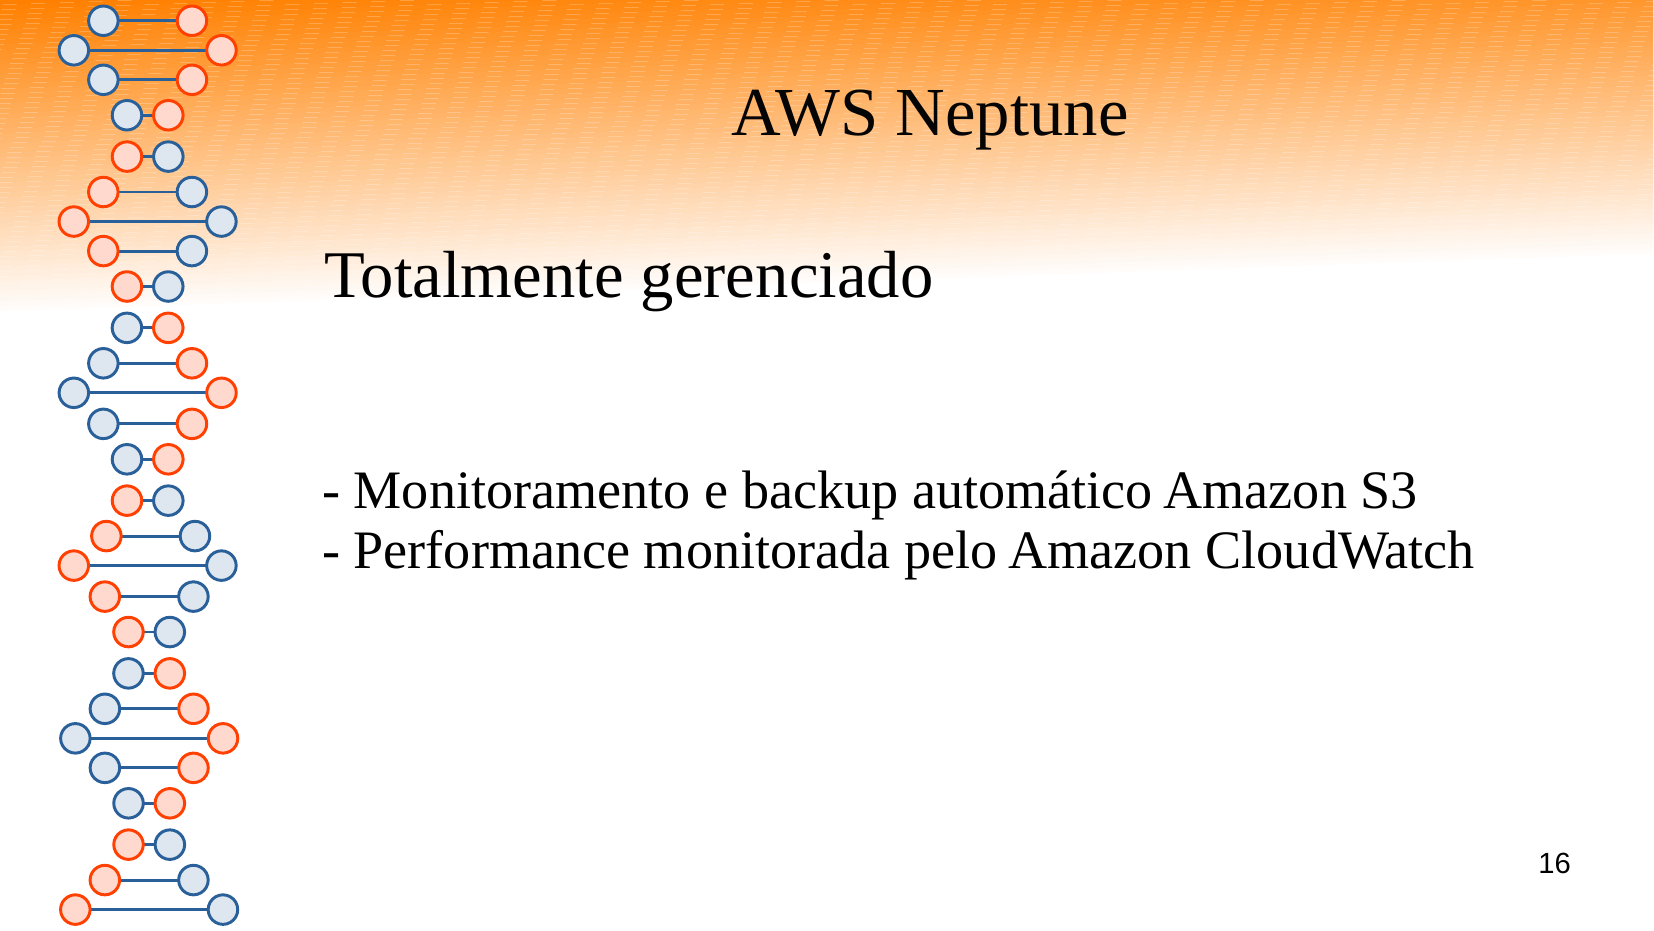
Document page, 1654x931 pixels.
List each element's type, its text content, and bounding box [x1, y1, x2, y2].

title AWS Neptune [265, 35, 1595, 189]
text_box - Monitoramento e backup automático Amazon S3 - Performance monitorada pelo Amazon CloudWatch [263, 403, 1534, 637]
subtitle Totalmente gerenciado [265, 224, 1595, 325]
